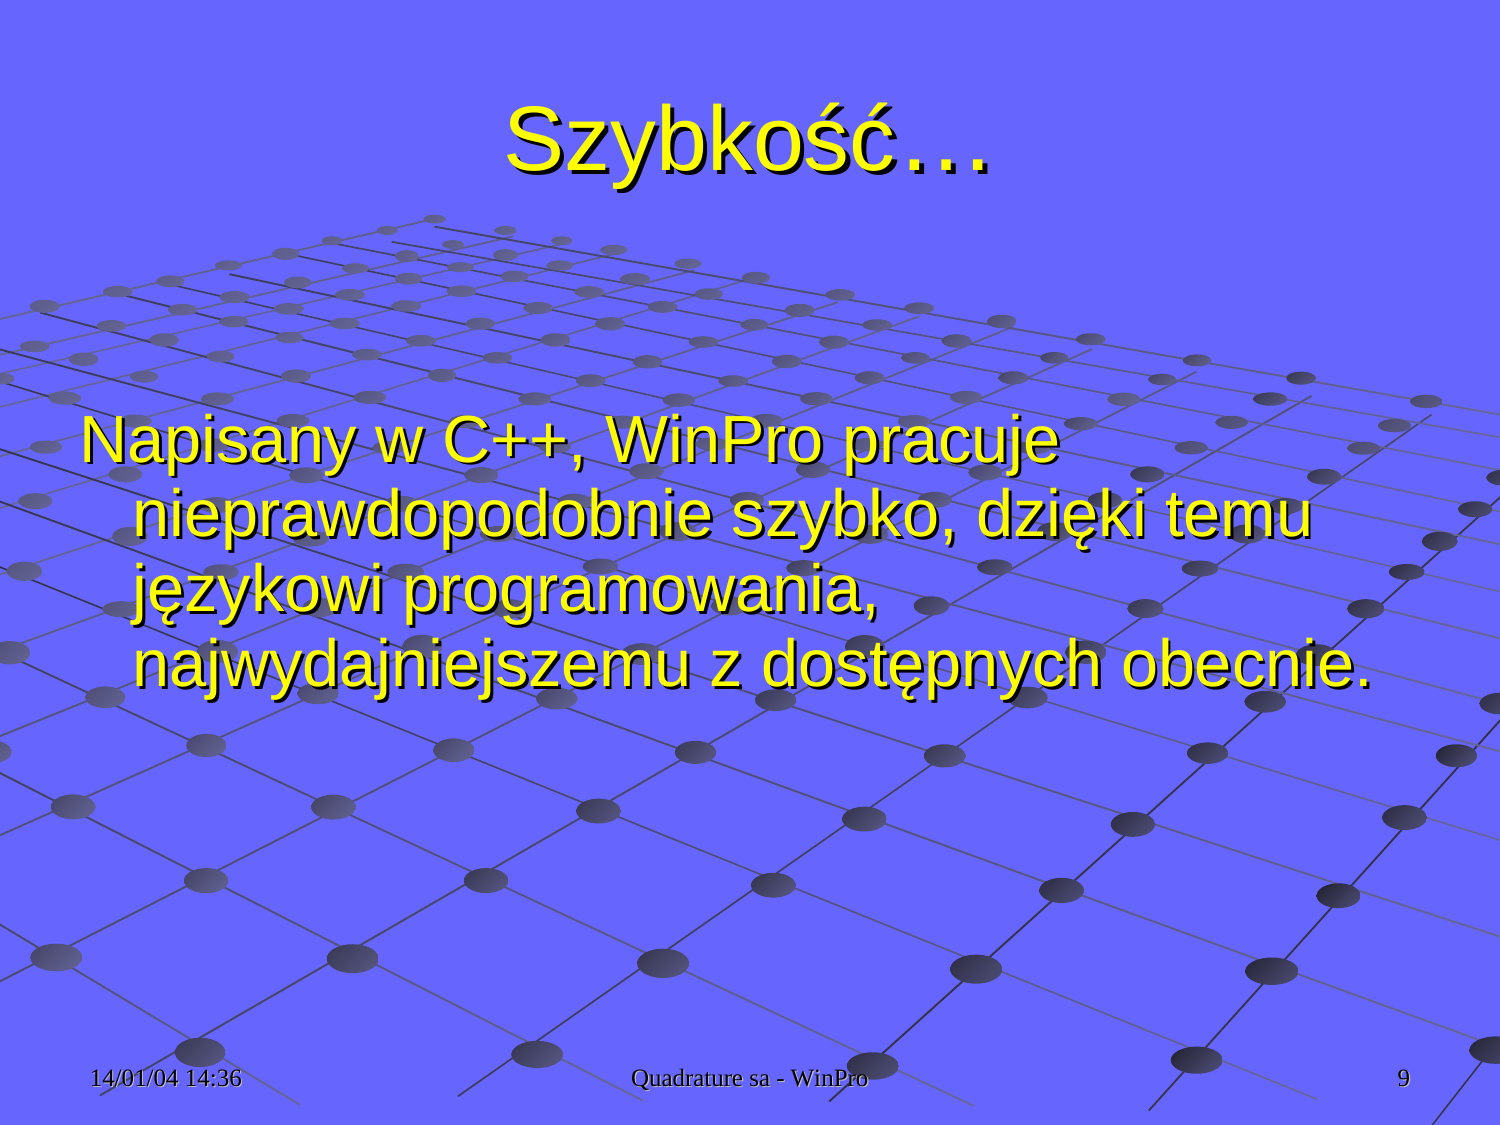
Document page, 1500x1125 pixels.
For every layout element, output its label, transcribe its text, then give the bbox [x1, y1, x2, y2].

title Szybkość… [75, 45, 1426, 233]
list Napisany w C++, WinPro pracuje nieprawdopodobnie szybko, dzięki temu językowi programowania, najwydajniejszemu z dostępnych obecnie. [64, 302, 1415, 1083]
